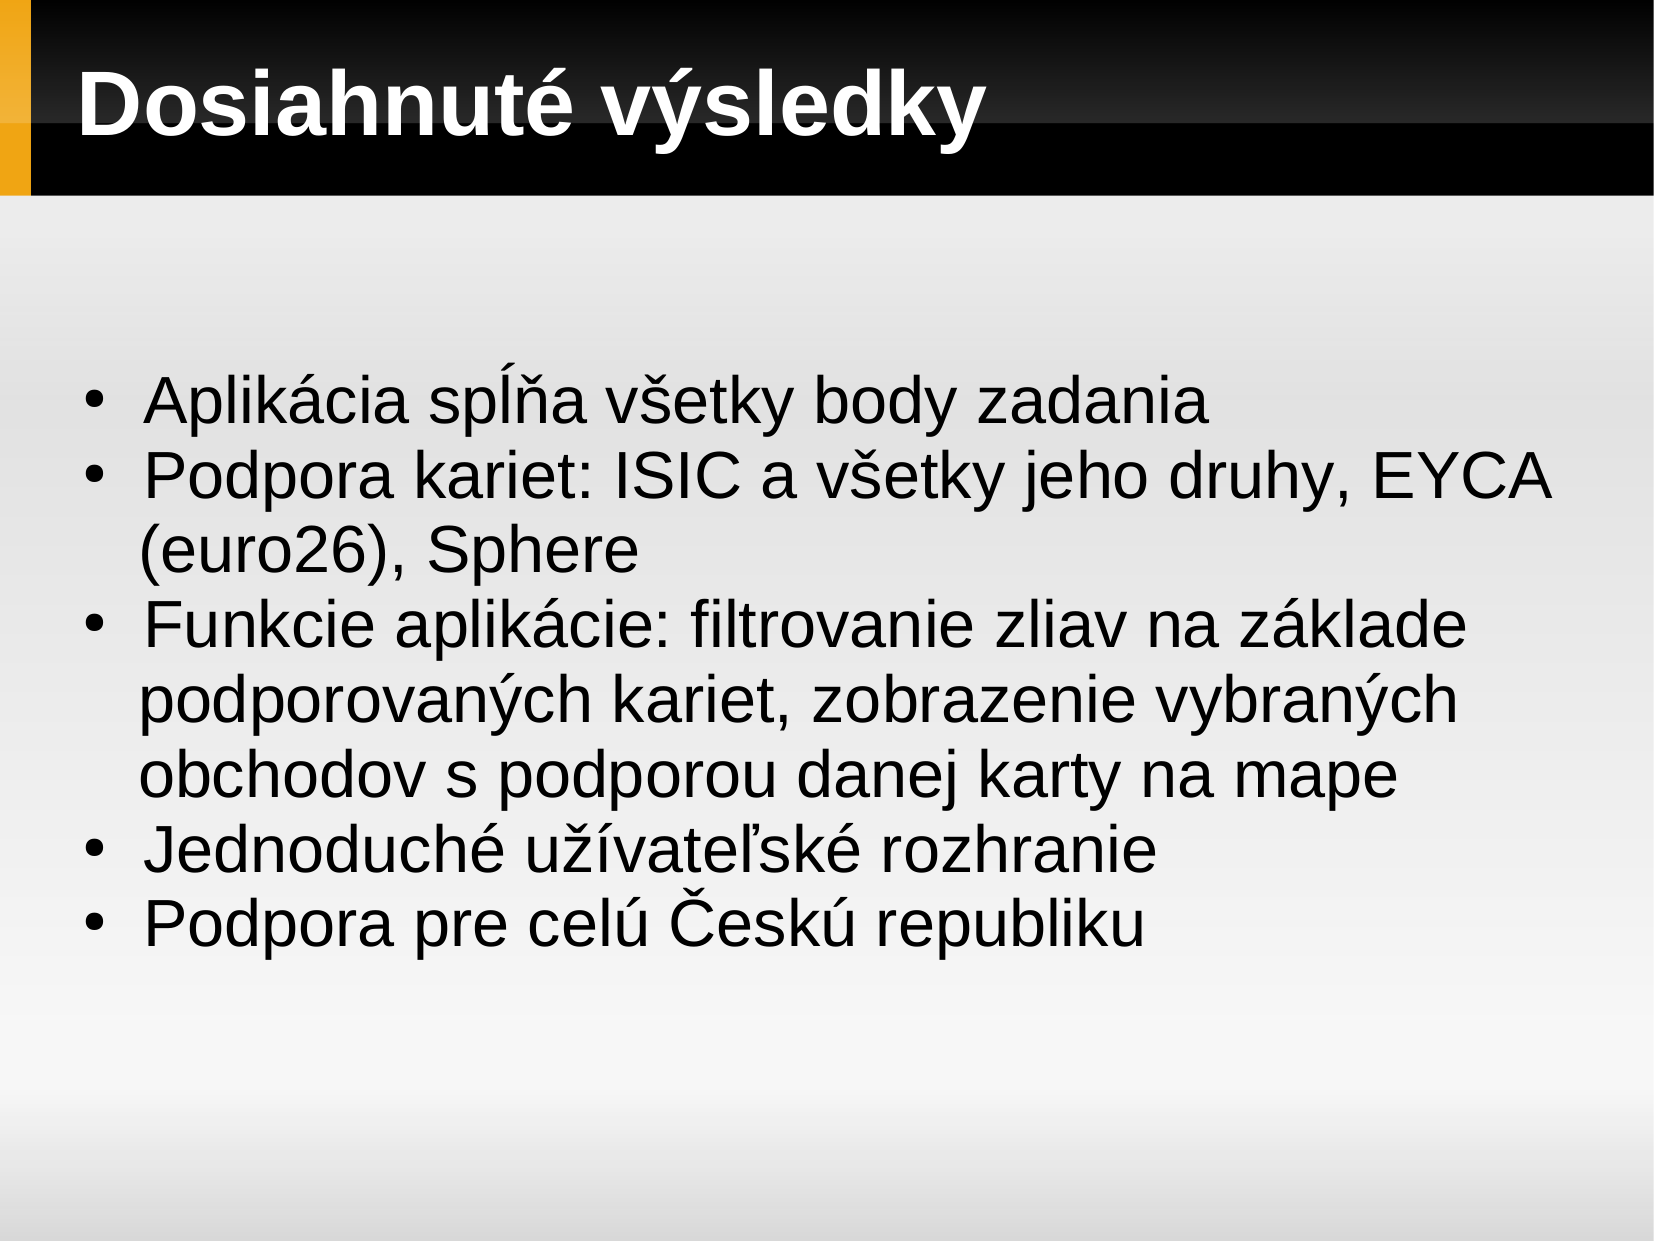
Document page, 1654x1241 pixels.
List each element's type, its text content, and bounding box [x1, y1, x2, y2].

picture [0, 0, 1654, 1241]
subtitle Aplikácia spĺňa všetky body zadania Podpora kariet: ISIC a všetky jeho druhy, EYCA (euro26), Sphere Funkcie aplikácie: filtrovanie zliav na základe podporovaných kariet, zobrazenie vybraných obchodov s podporou danej karty na mape Jednoduché užívateľské rozhranie Podpora pre celú Českú republiku [82, 297, 1571, 1102]
title Dosiahnuté výsledky [76, 0, 1565, 208]
